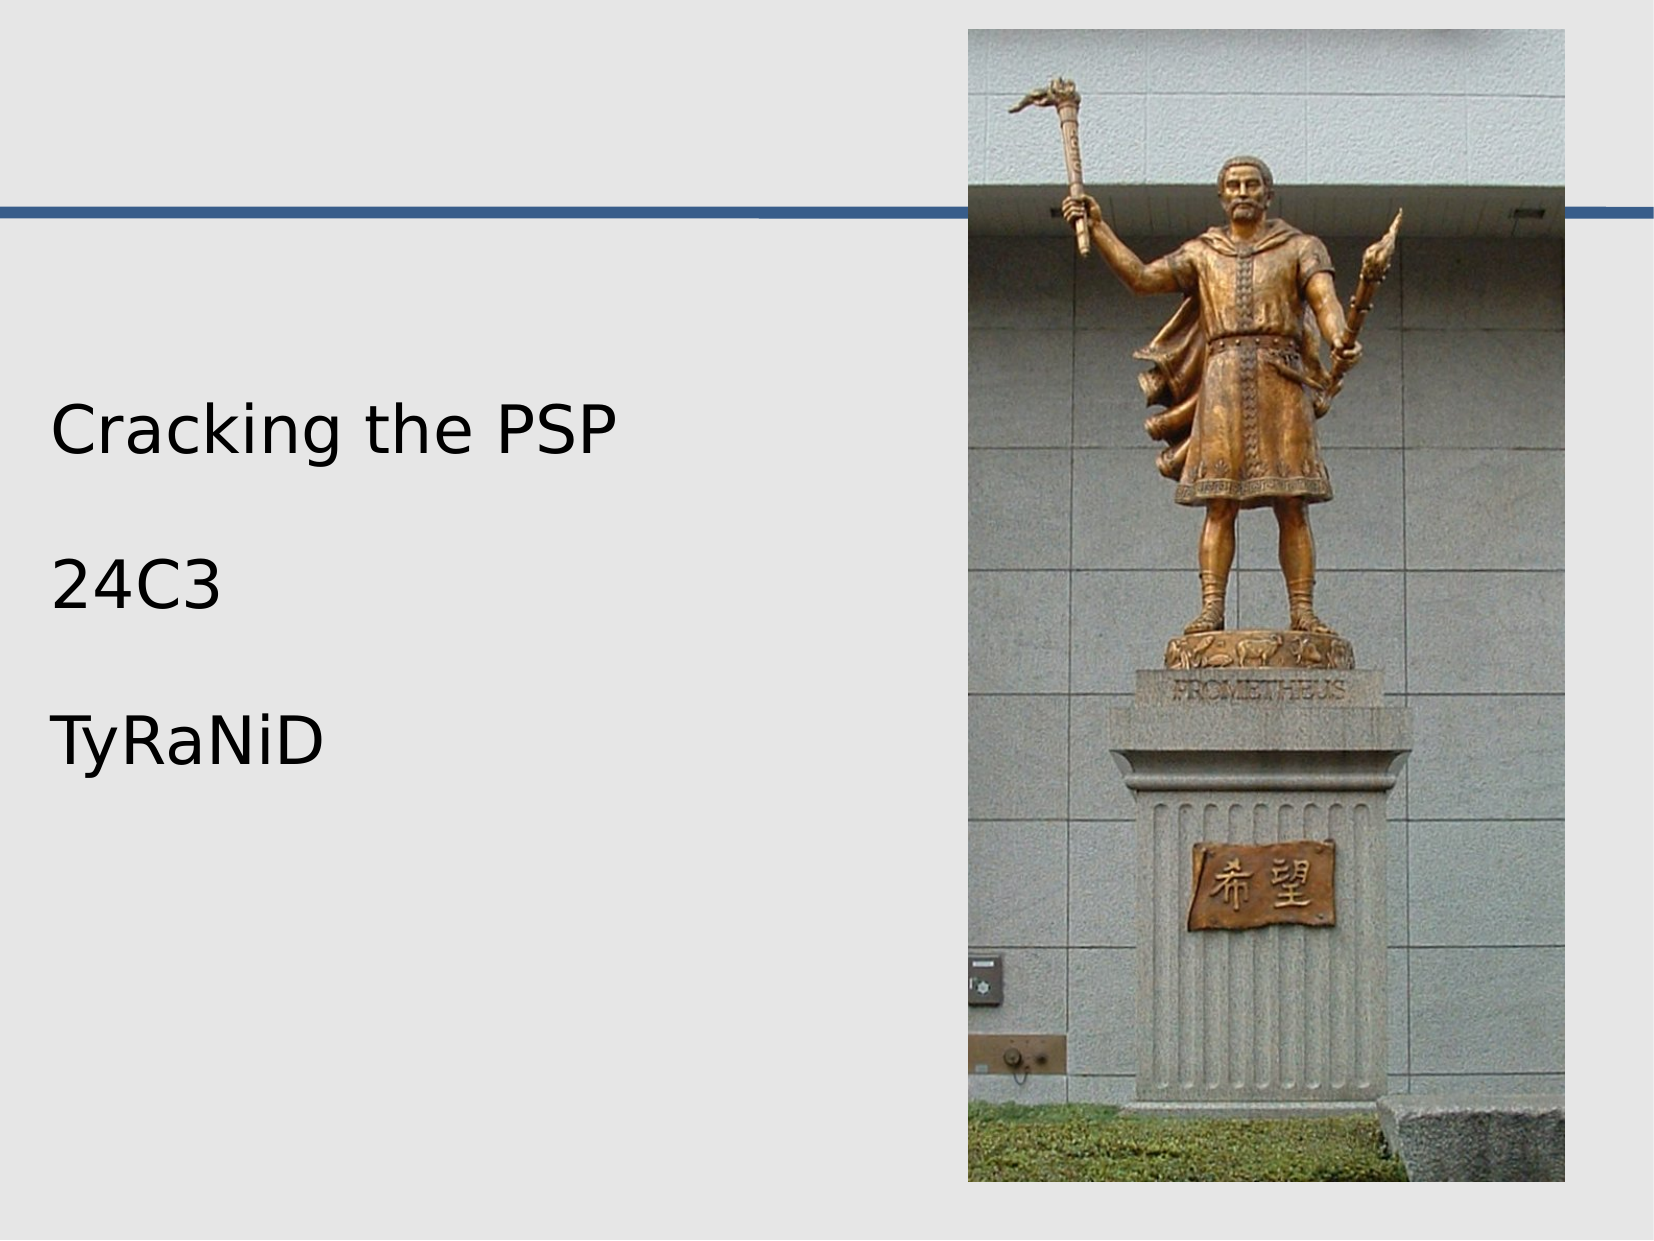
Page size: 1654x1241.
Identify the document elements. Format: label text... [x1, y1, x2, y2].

picture [968, 29, 1565, 1182]
text_box Cracking the PSP 24C3 TyRaNiD [35, 383, 634, 788]
